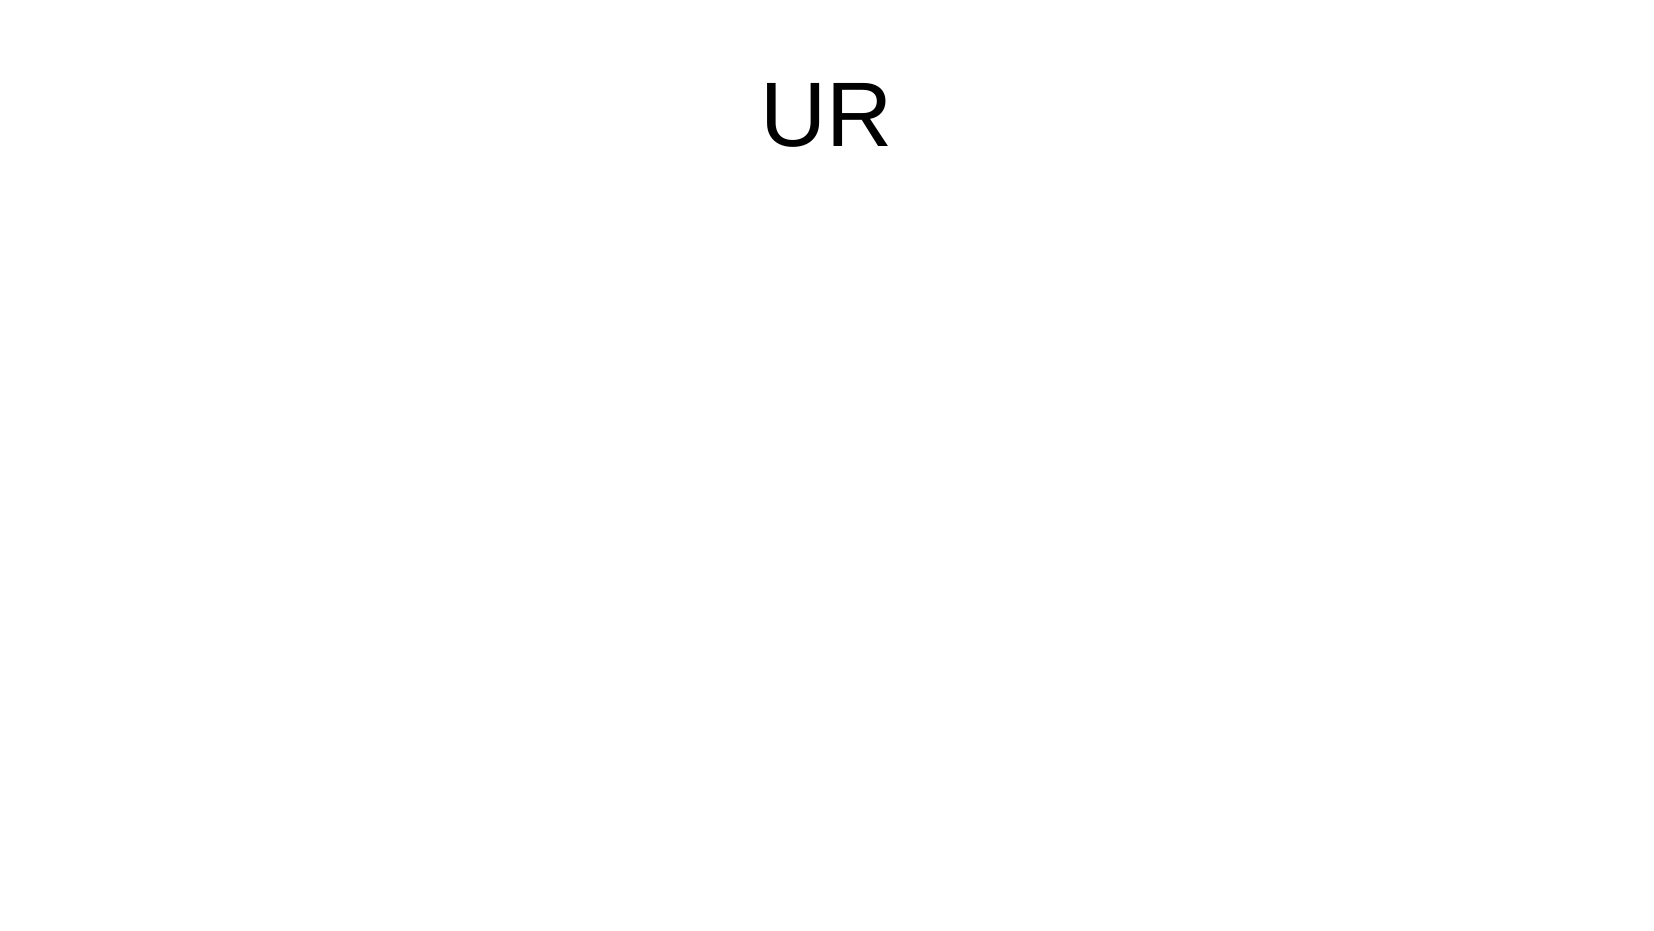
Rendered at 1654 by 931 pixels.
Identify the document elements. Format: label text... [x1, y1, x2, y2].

title UR [82, 37, 1571, 193]
